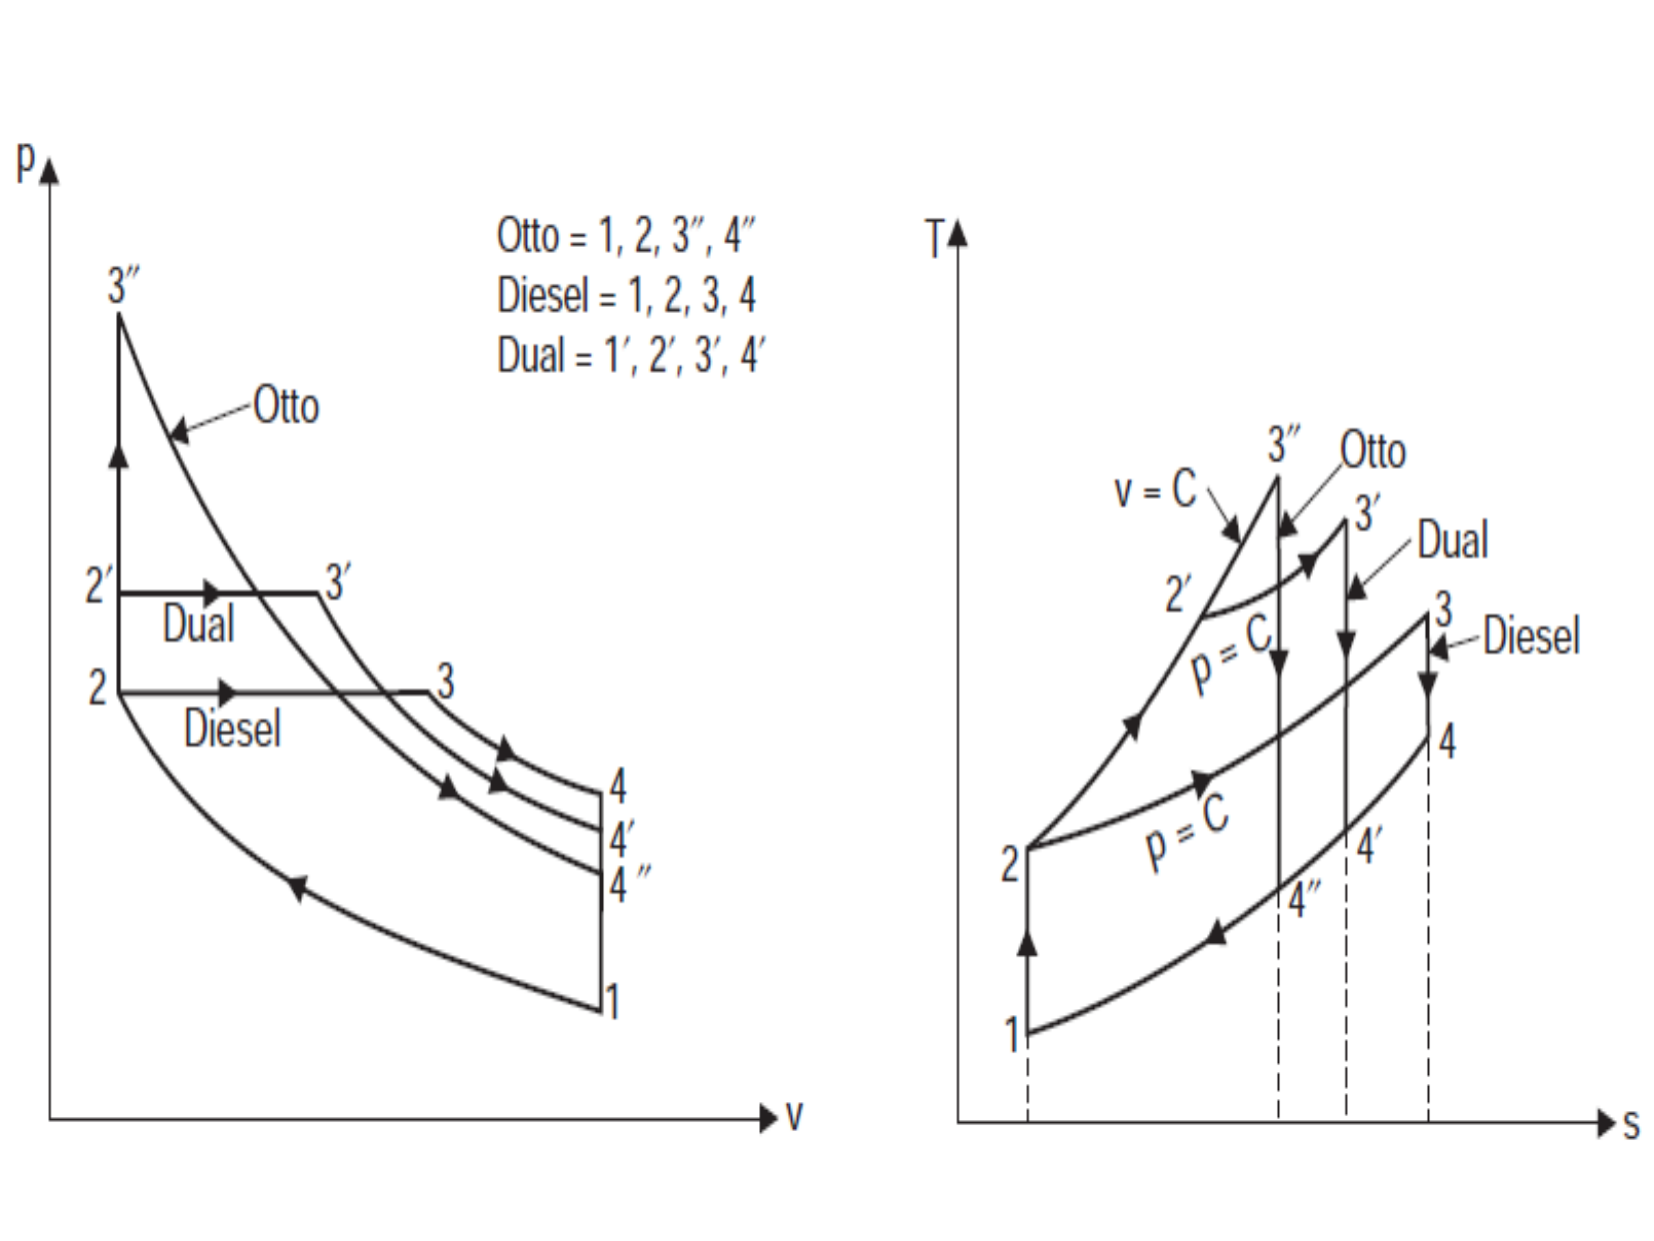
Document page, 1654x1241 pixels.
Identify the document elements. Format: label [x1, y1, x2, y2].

picture [0, 94, 1654, 1158]
